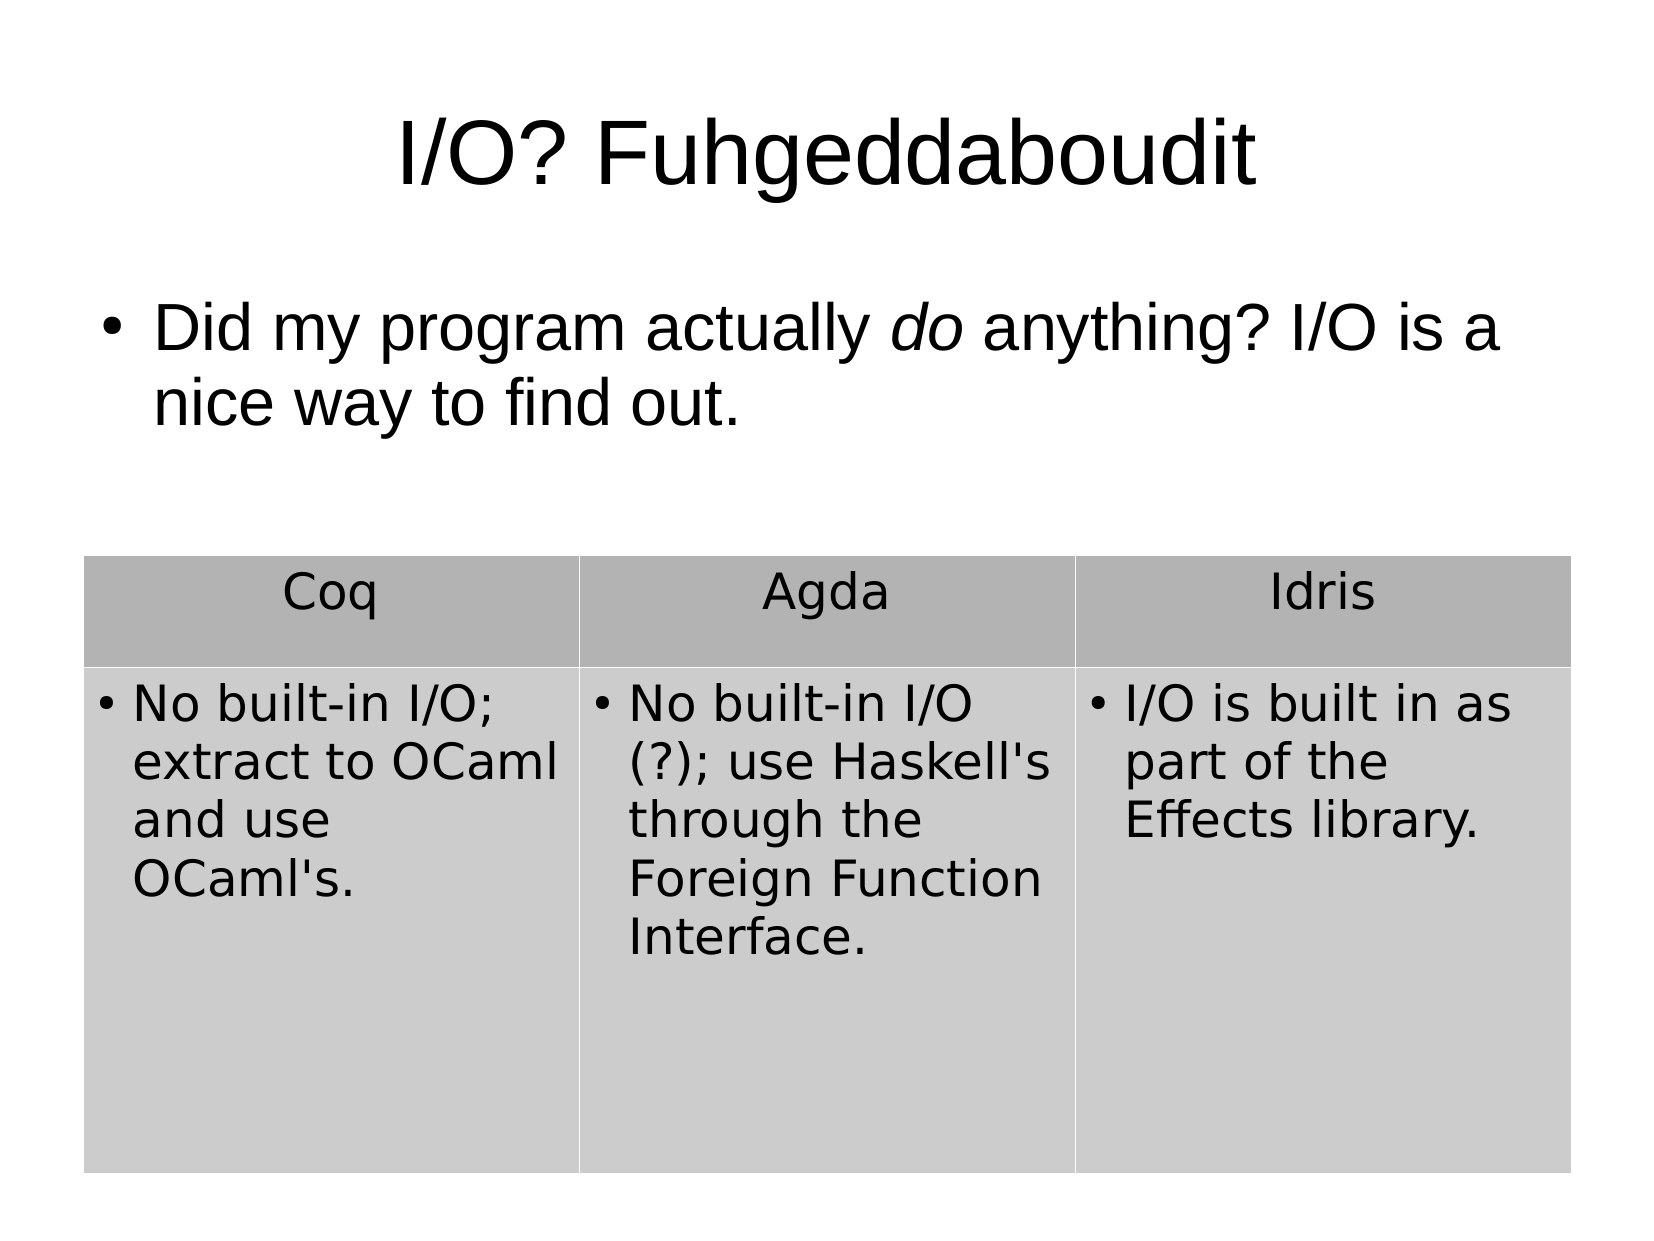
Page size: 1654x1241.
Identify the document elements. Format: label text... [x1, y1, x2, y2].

table_cell No built-in I/O; extract to OCaml and use OCaml's. [84, 668, 579, 1173]
table_cell I/O is built in as part of the Effects library. [1076, 668, 1571, 1173]
table_cell No built-in I/O (?); use Haskell's through the Foreign Function Interface. [580, 668, 1075, 1173]
table_header Agda [580, 556, 1075, 667]
title I/O? Fuhgeddaboudit [82, 49, 1571, 257]
table_header Coq [84, 556, 579, 667]
table_header Idris [1076, 556, 1571, 667]
list Did my program actually do anything? I/O is a nice way to find out. [82, 290, 1576, 524]
